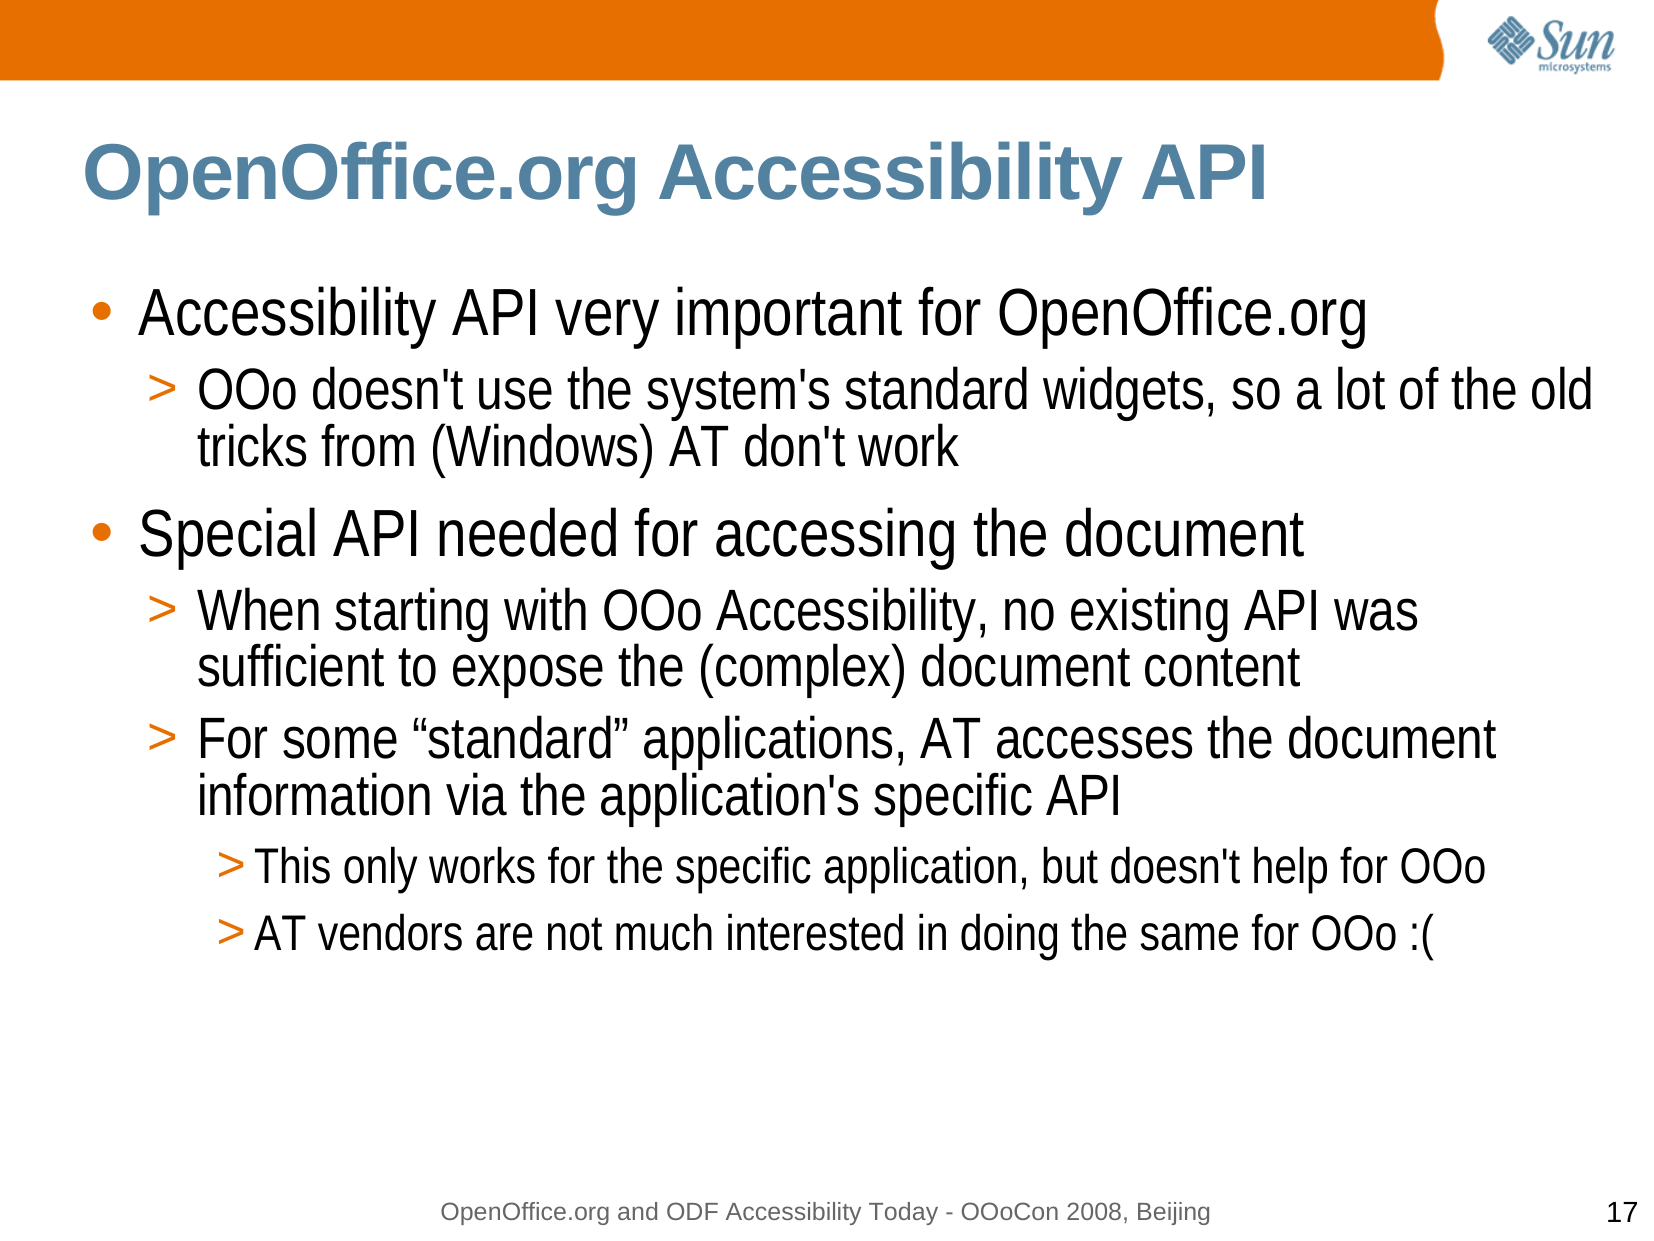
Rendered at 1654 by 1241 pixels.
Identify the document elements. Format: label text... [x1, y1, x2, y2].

title OpenOffice.org Accessibility API [82, 135, 1585, 251]
picture [0, 0, 1654, 83]
list Accessibility API very important for OpenOffice.org OOo doesn't use the system's standard widgets, so a lot of the old tricks from (Windows) AT don't work Special API needed for accessing the document When starting with OOo Accessibility, no existing API was sufficient to expose the (complex) document content For some “standard” applications, AT accesses the document information via the application's specific API This only works for the specific application, but doesn't help for OOo AT vendors are not much interested in doing the same for OOo :( [71, 283, 1617, 978]
